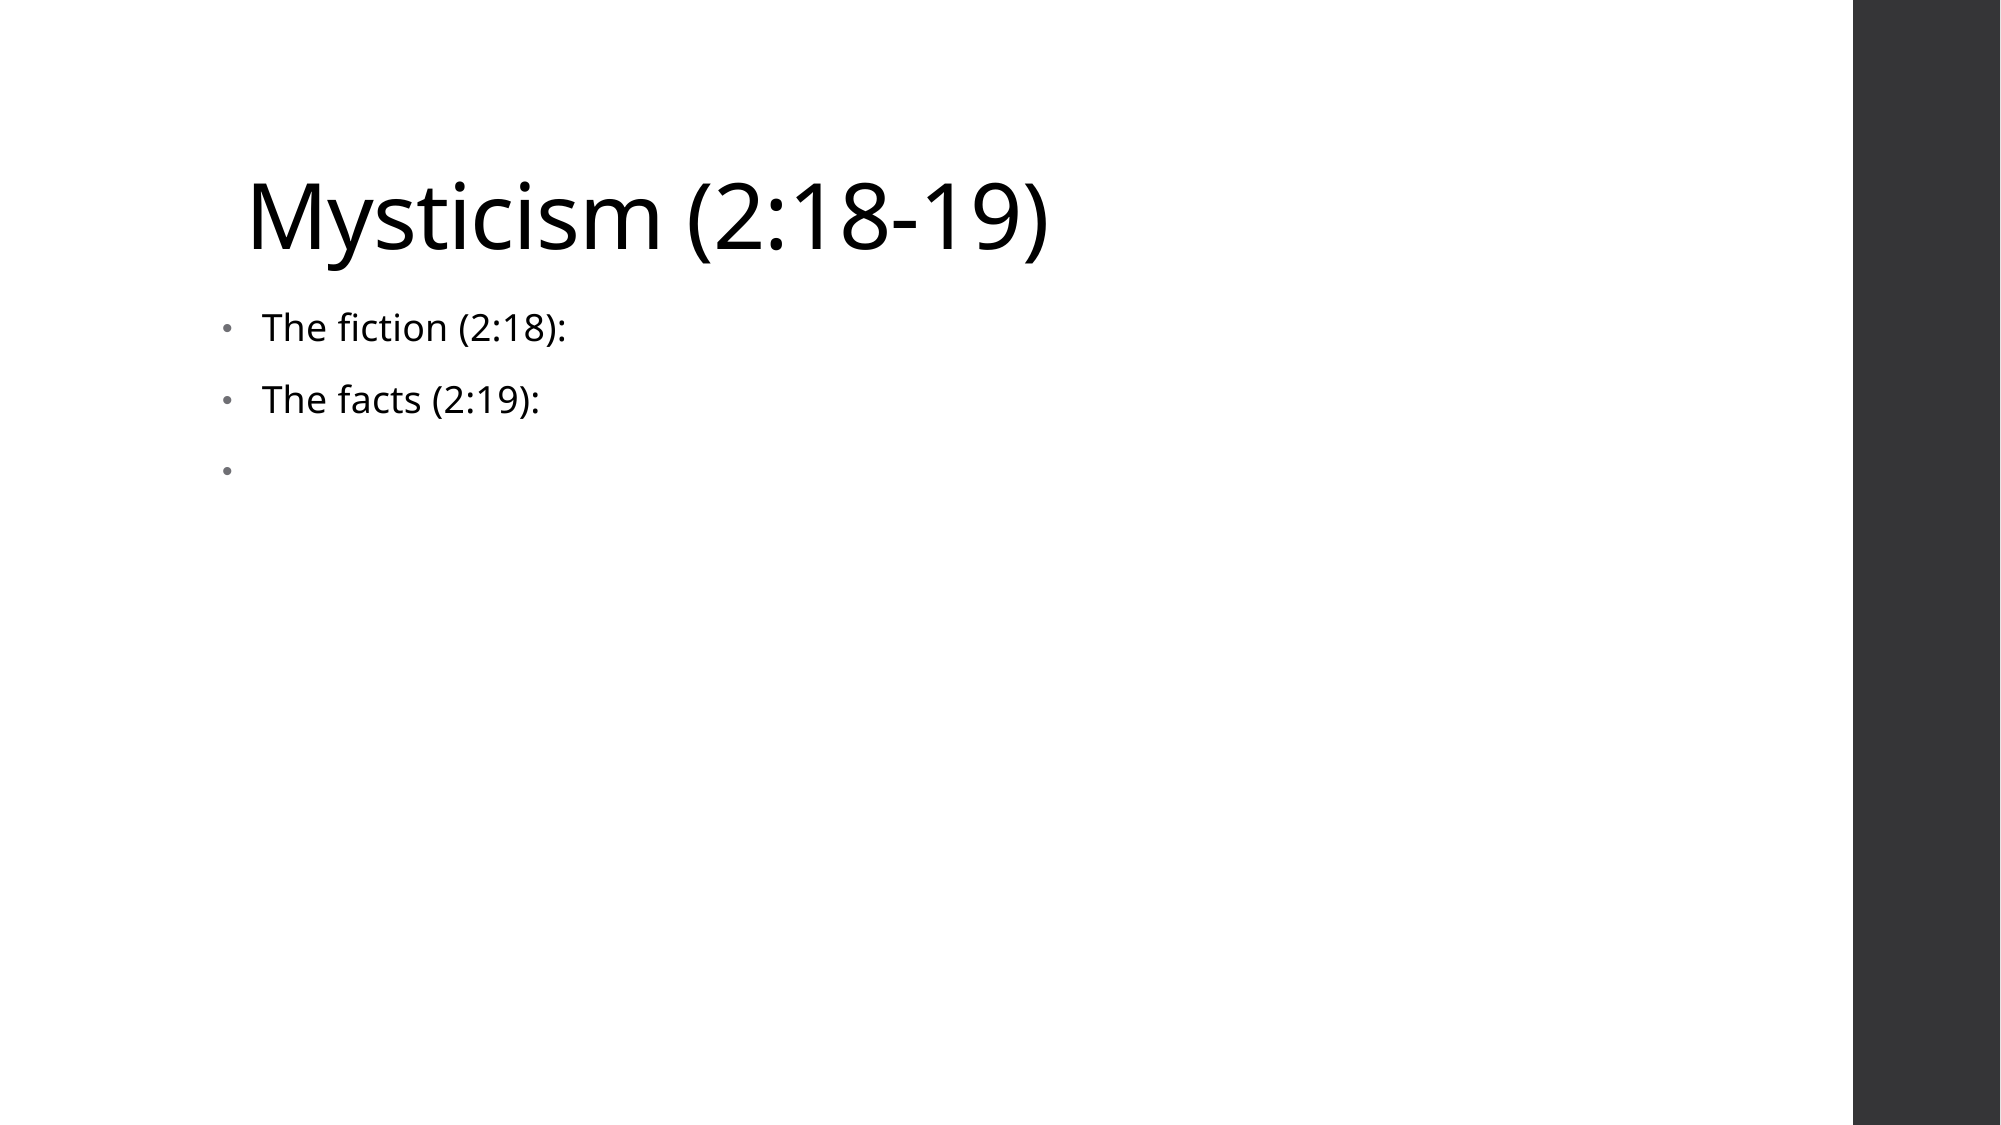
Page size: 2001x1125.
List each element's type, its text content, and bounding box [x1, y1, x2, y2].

title Mysticism (2:18-19) [206, 60, 1797, 278]
list The fiction (2:18): The facts (2:19): [206, 299, 1617, 1014]
